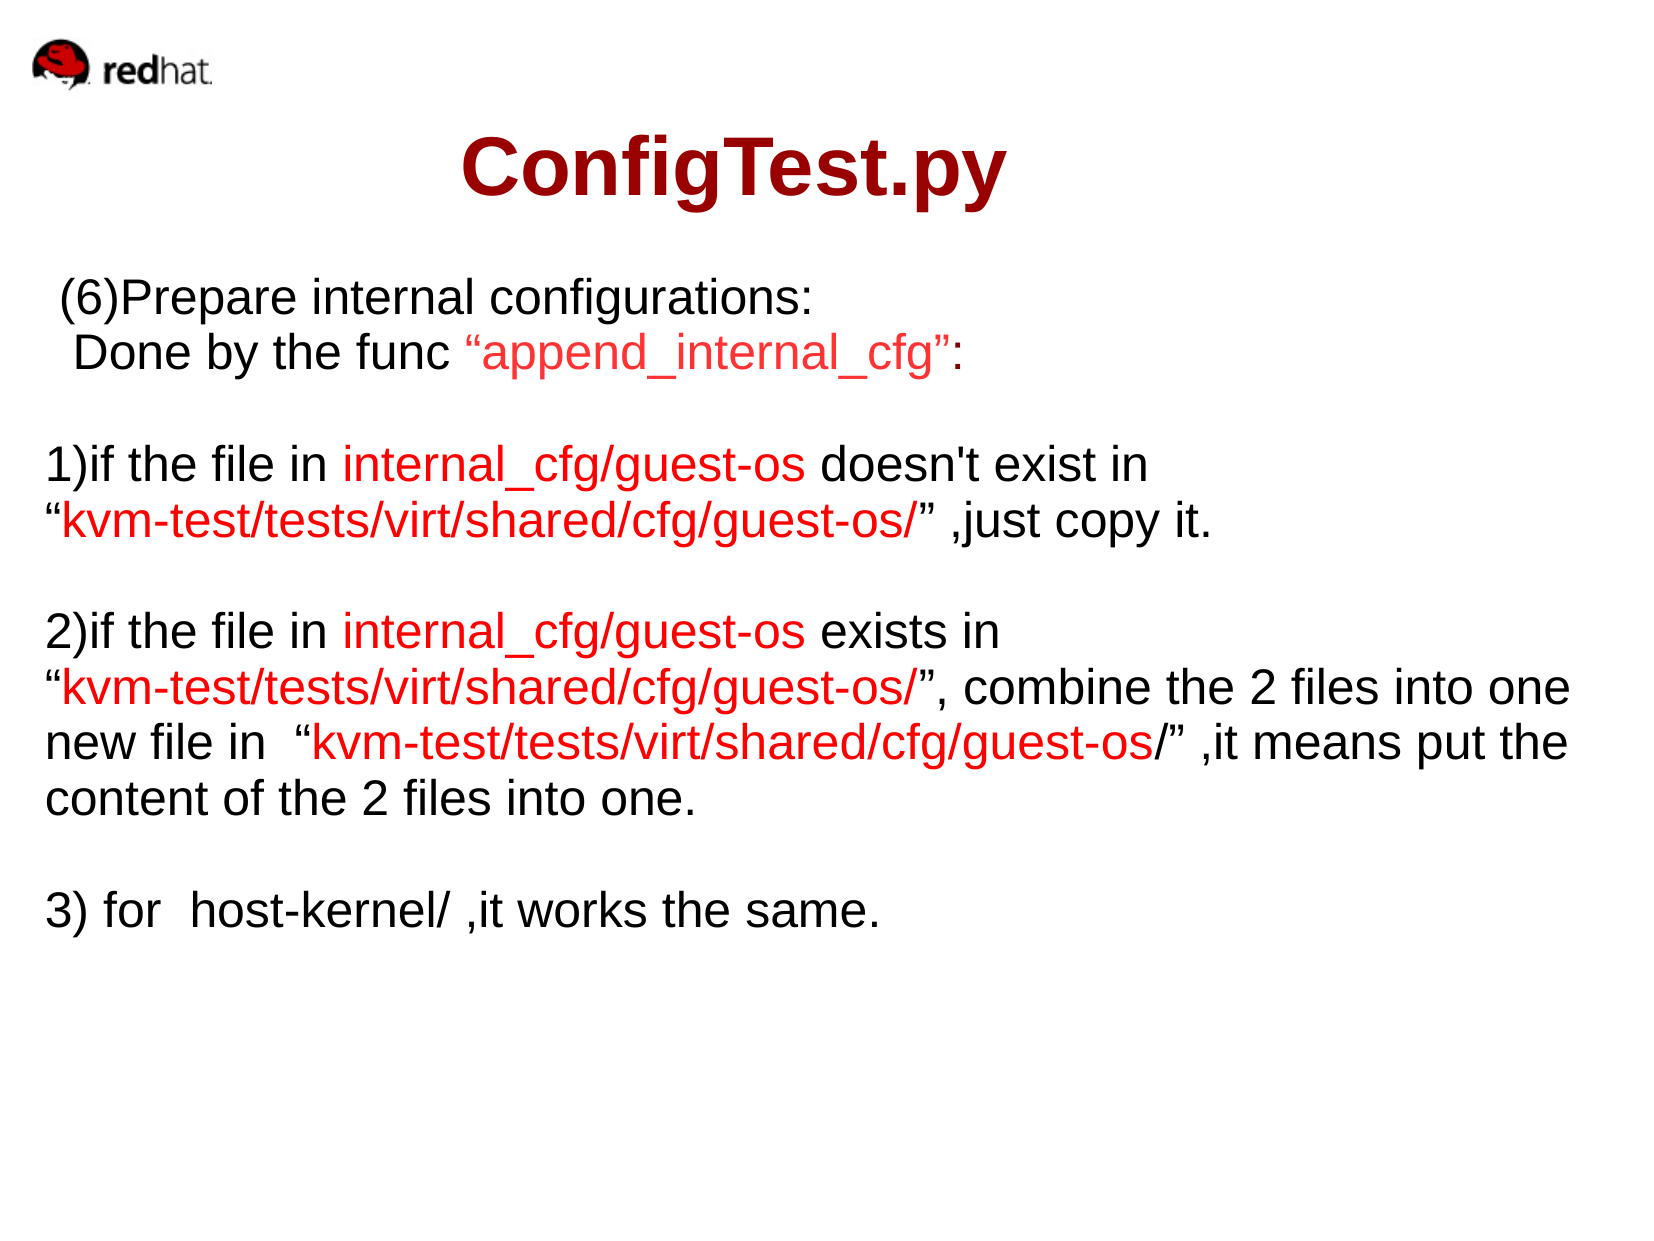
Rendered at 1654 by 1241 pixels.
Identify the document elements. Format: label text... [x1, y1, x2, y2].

text_box ConfigTest.py [150, 112, 1313, 226]
picture [31, 37, 212, 98]
text_box (6)Prepare internal configurations: Done by the func “append_internal_cfg”: 1)if the file in internal_cfg/guest-os doesn't exist in “kvm-test/tests/virt/shared/cfg/guest-os/” ,just copy it. 2)if the file in internal_cfg/guest-os exists in “kvm-test/tests/virt/shared/cfg/guest-os/”, combine the 2 files into one new file in “kvm-test/tests/virt/shared/cfg/guest-os/” ,it means put the content of the 2 files into one. 3) for host-kernel/ ,it works the same. [30, 261, 1639, 1086]
